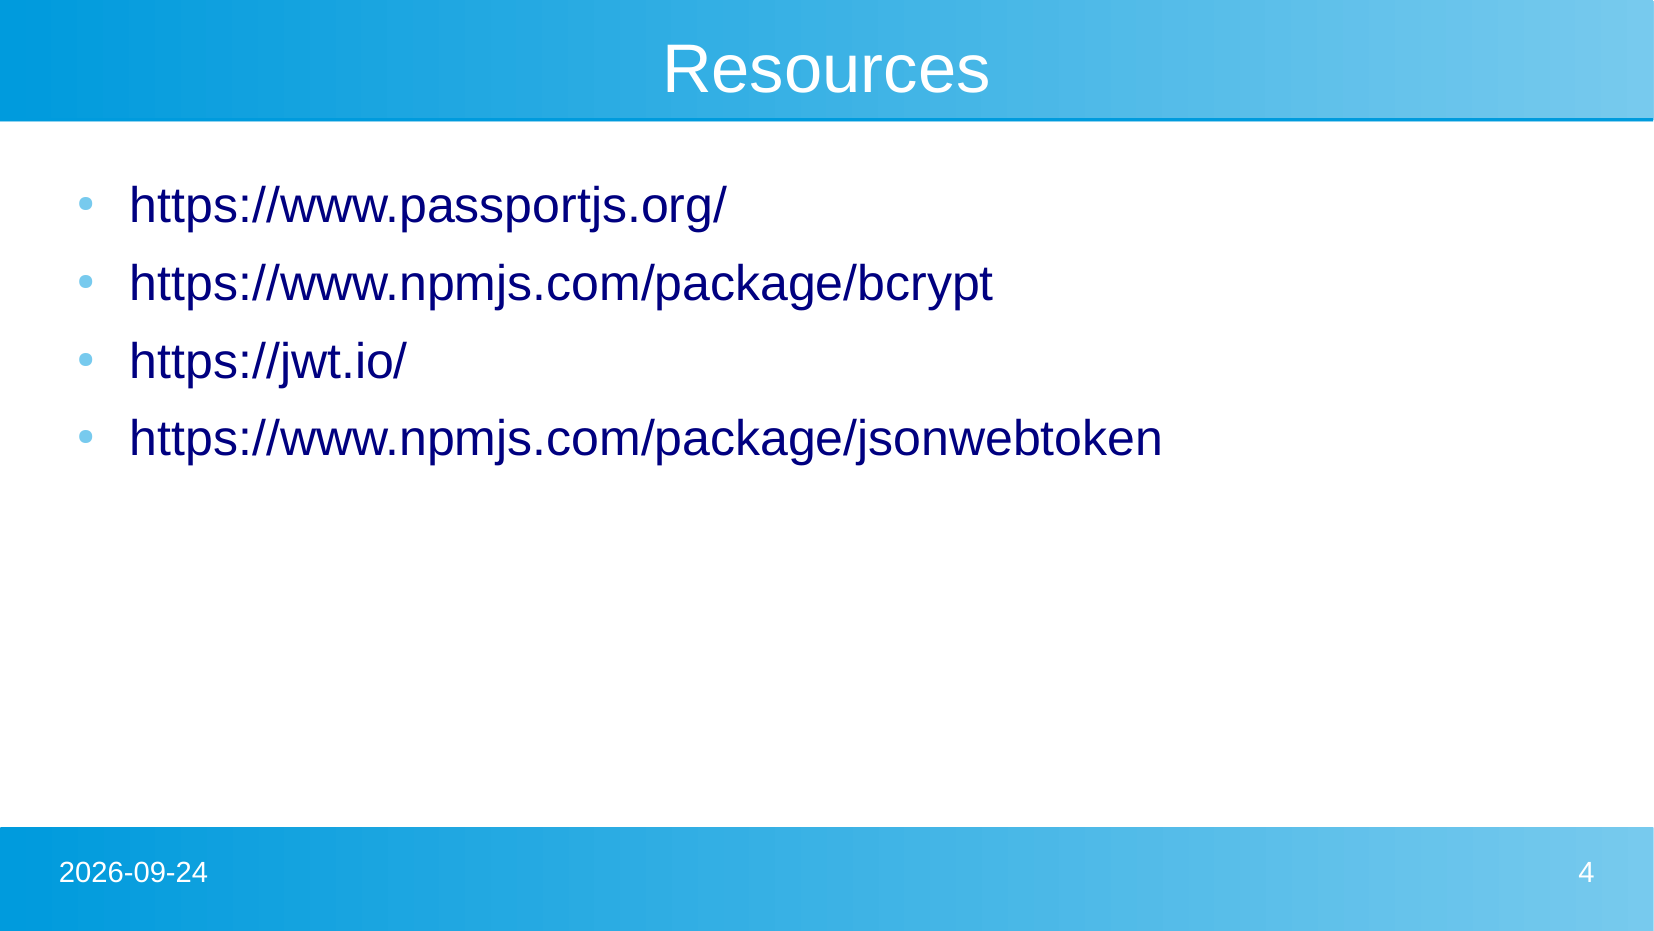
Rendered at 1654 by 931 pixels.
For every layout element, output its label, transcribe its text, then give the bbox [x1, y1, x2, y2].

title Resources [59, 29, 1595, 108]
list https://www.passportjs.org/ https://www.npmjs.com/package/bcrypt https://jwt.io/ https://www.npmjs.com/package/jsonwebtoken [59, 177, 1595, 768]
